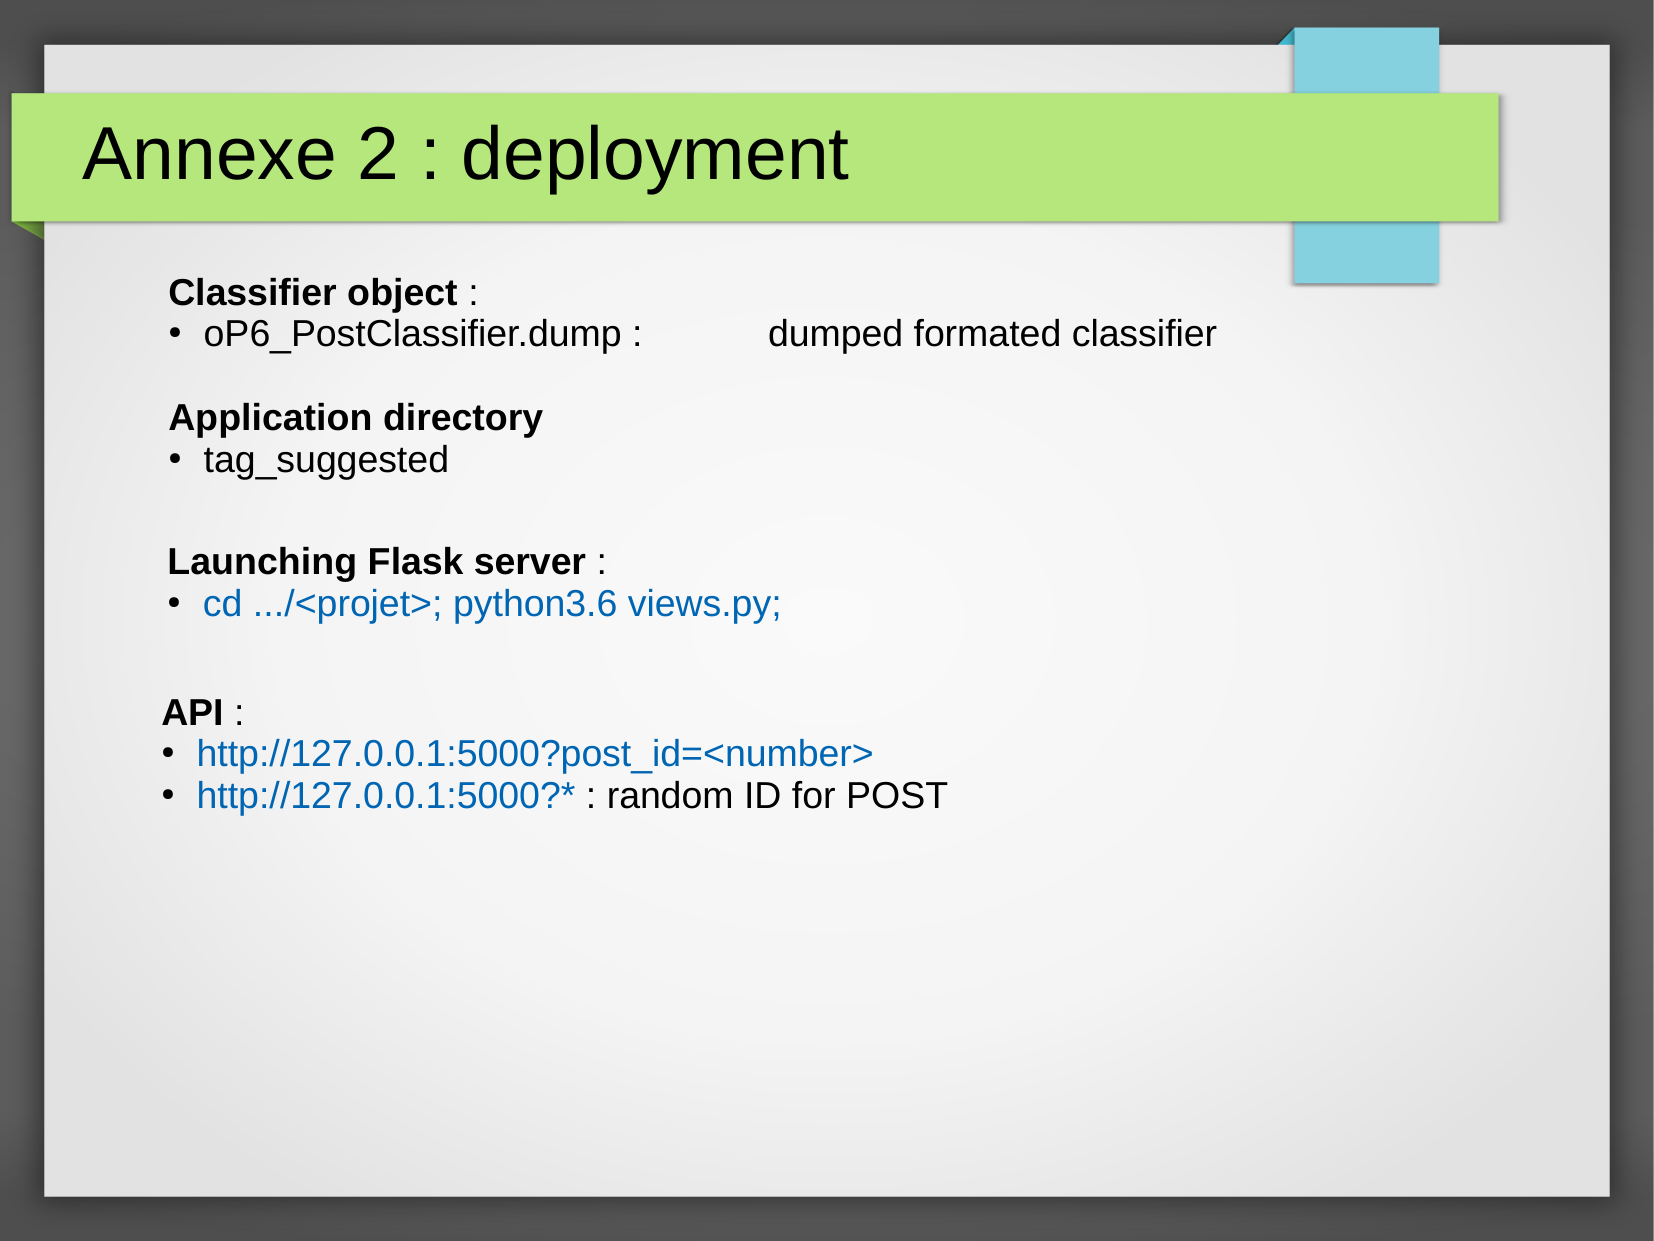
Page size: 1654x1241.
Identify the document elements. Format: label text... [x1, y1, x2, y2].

text_box Classifier object : oP6_PostClassifier.dump : dumped formated classifier Application directory tag_suggested [153, 263, 1233, 489]
title Annexe 2 : deployment [82, 69, 1371, 238]
text_box Launching Flask server : cd .../<projet>; python3.6 views.py; [152, 533, 797, 632]
picture [0, 0, 1654, 1241]
text_box API : http://127.0.0.1:5000?post_id=<number> http://127.0.0.1:5000?* : random ID for POST [100, 662, 1010, 846]
